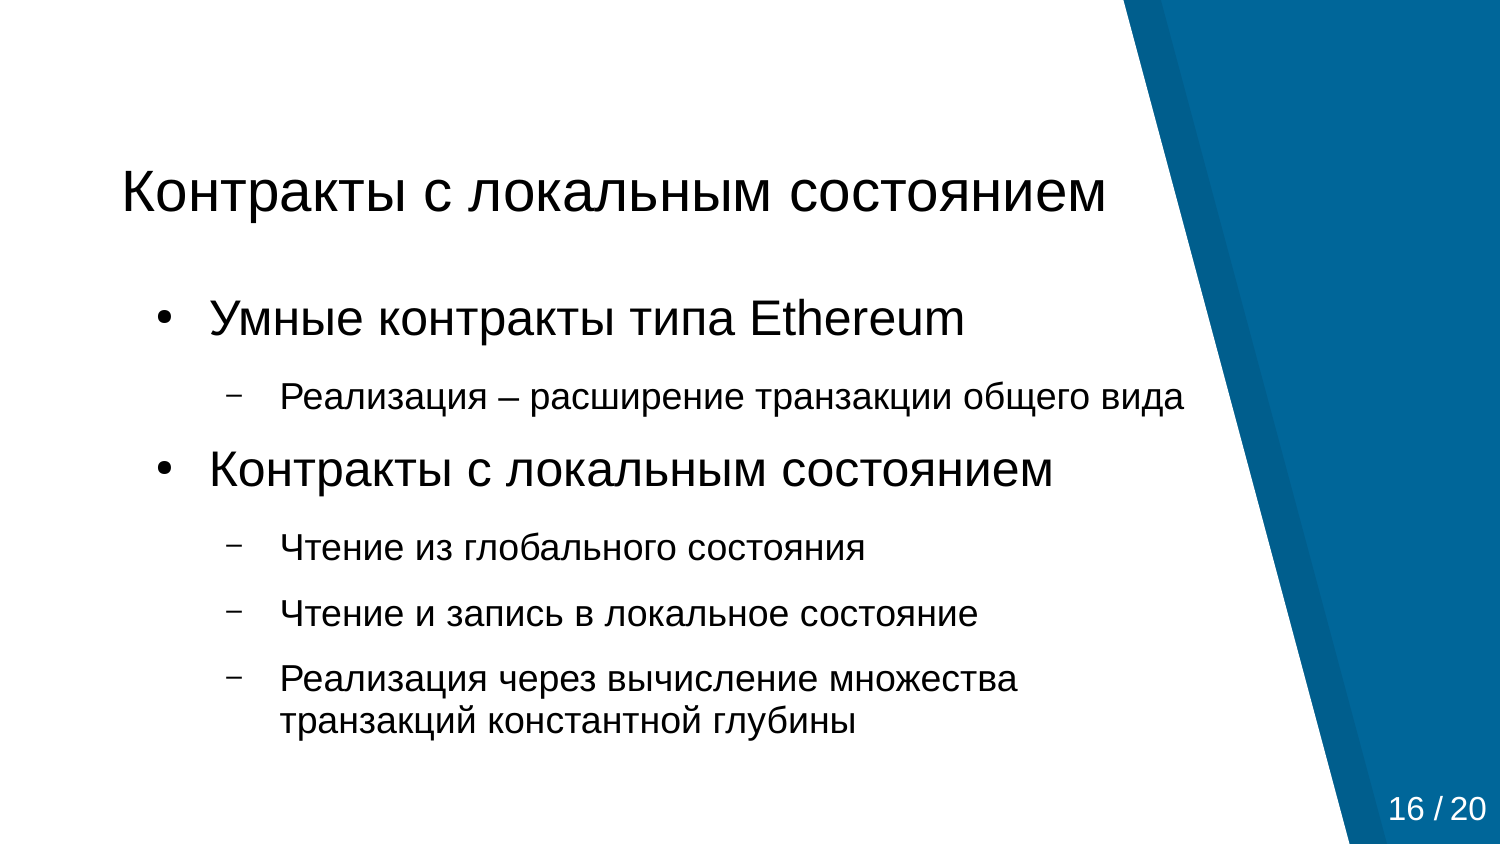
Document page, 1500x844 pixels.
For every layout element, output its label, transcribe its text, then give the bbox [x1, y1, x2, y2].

list Умные контракты типа Ethereum Реализация – расширение транзакции общего вида Контракты с локальным состоянием Чтение из глобального состояния Чтение и запись в локальное состояние Реализация через вычисление множества транзакций константной глубины [137, 290, 1193, 804]
title Контракты с локальным состоянием [121, 110, 1193, 272]
